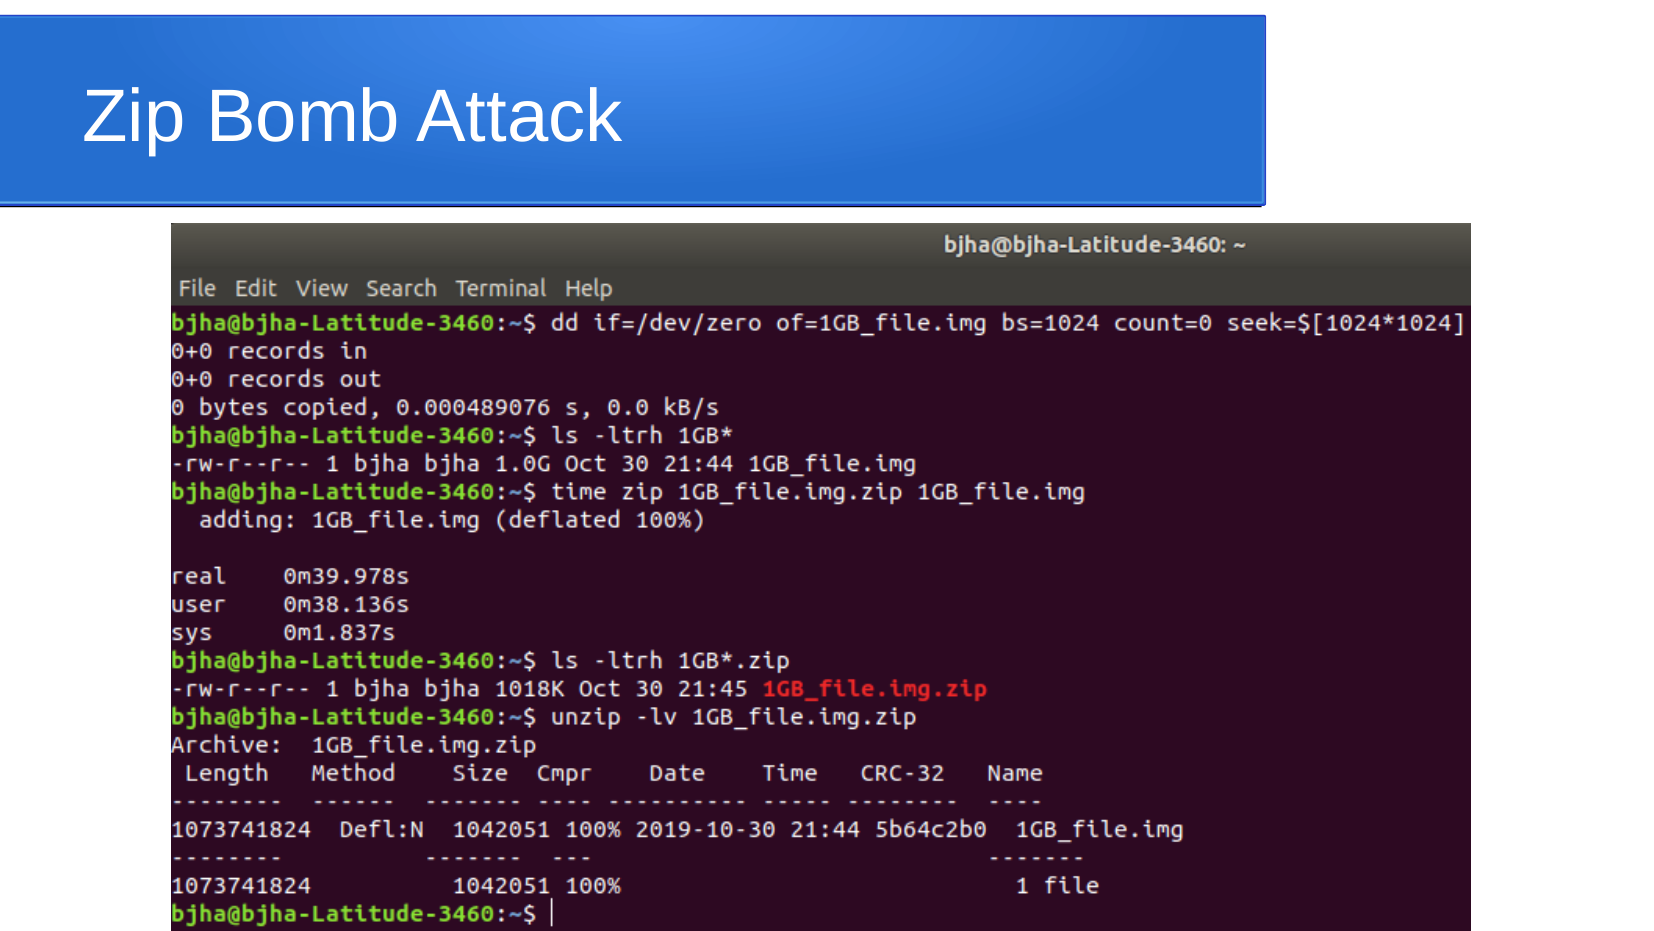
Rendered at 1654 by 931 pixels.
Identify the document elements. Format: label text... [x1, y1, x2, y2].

picture [171, 223, 1471, 931]
picture [0, 13, 1269, 211]
text_box Zip Bomb Attack [82, 35, 1235, 189]
